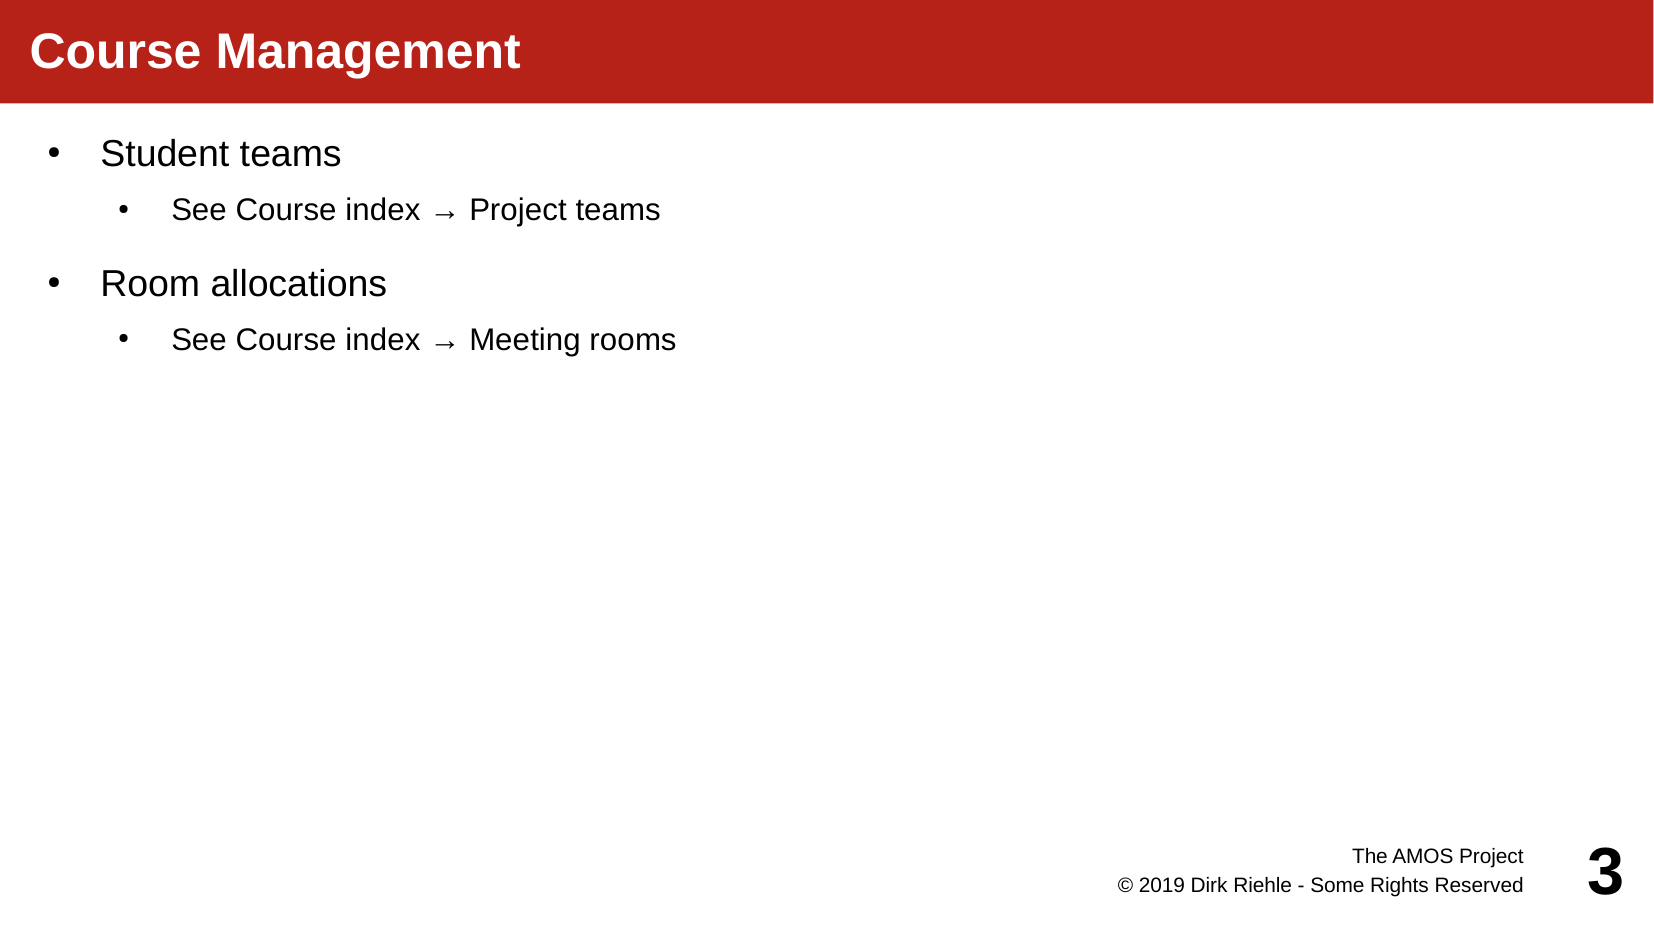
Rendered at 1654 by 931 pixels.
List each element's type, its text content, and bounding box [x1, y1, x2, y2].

title Course Management [0, 0, 1654, 104]
list Student teams See Course index → Project teams Room allocations See Course index → Meeting rooms [29, 132, 1625, 798]
